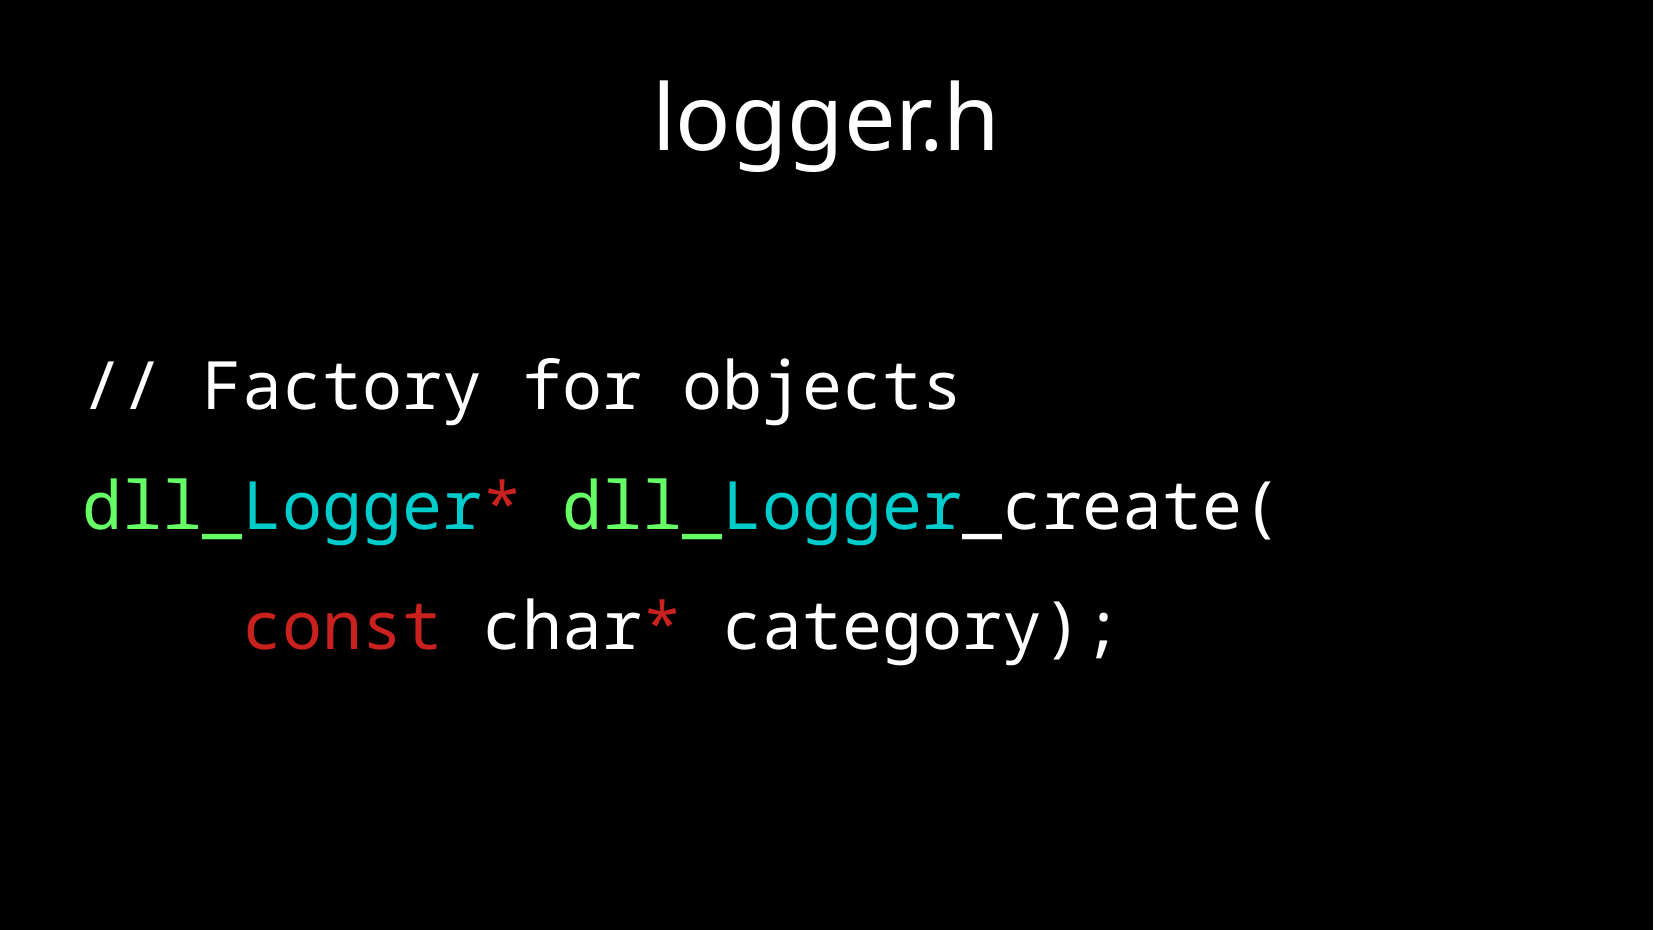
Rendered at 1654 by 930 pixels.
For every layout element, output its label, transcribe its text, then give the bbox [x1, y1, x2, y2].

list // Factory for objects dll_Logger* dll_Logger_create( const char* category); [82, 217, 1571, 841]
title logger.h [82, 37, 1571, 193]
